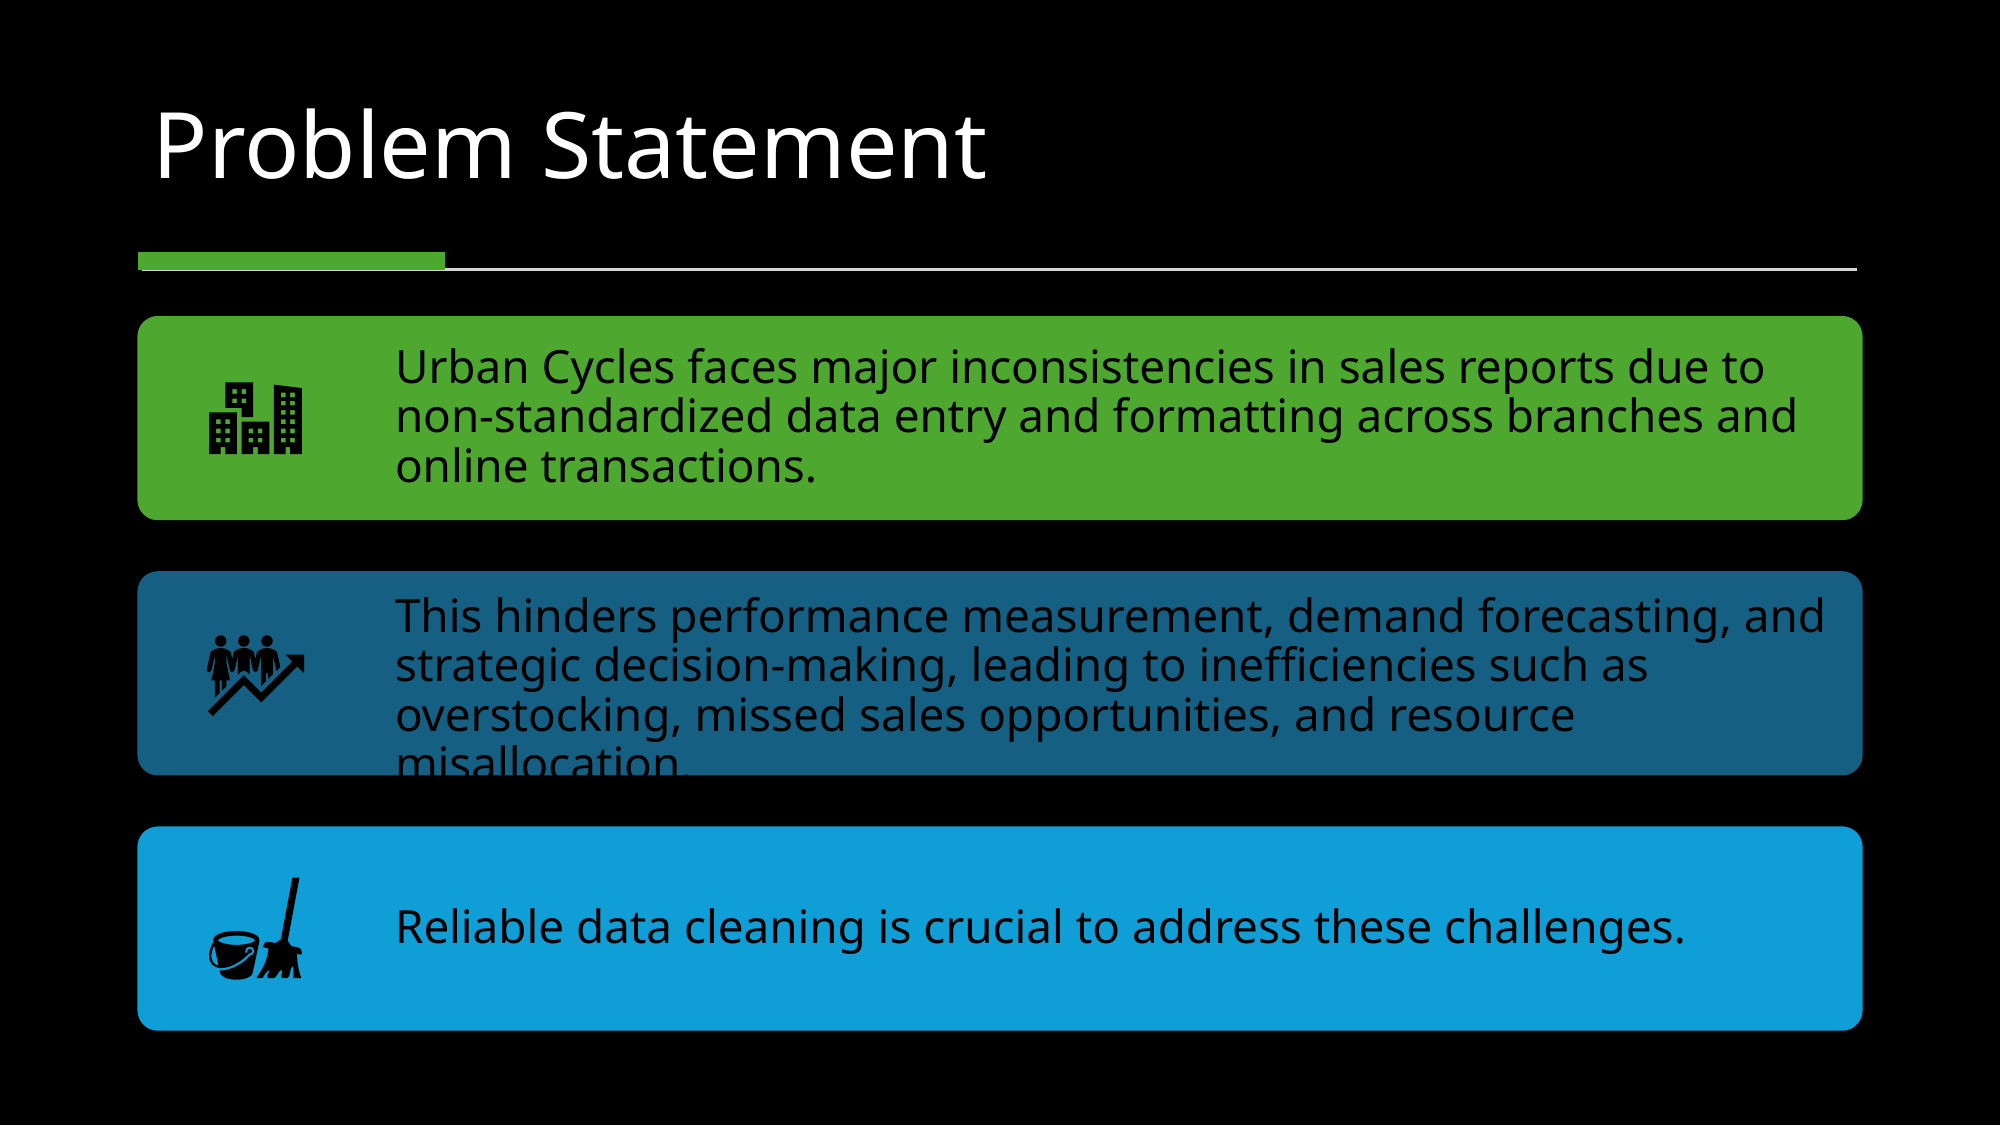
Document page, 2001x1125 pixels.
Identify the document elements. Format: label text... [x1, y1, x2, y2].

text_box [0, 0, 2000, 1125]
title Problem Statement [138, 41, 1862, 209]
text_box Reliable data cleaning is crucial to address these challenges. [373, 826, 1863, 1031]
text_box This hinders performance measurement, demand forecasting, and strategic decision-making, leading to inefficiencies such as overstocking, missed sales opportunities, and resource misallocation. [373, 571, 1863, 776]
text_box Urban Cycles faces major inconsistencies in sales reports due to non-standardized data entry and formatting across branches and online transactions. [373, 316, 1863, 521]
